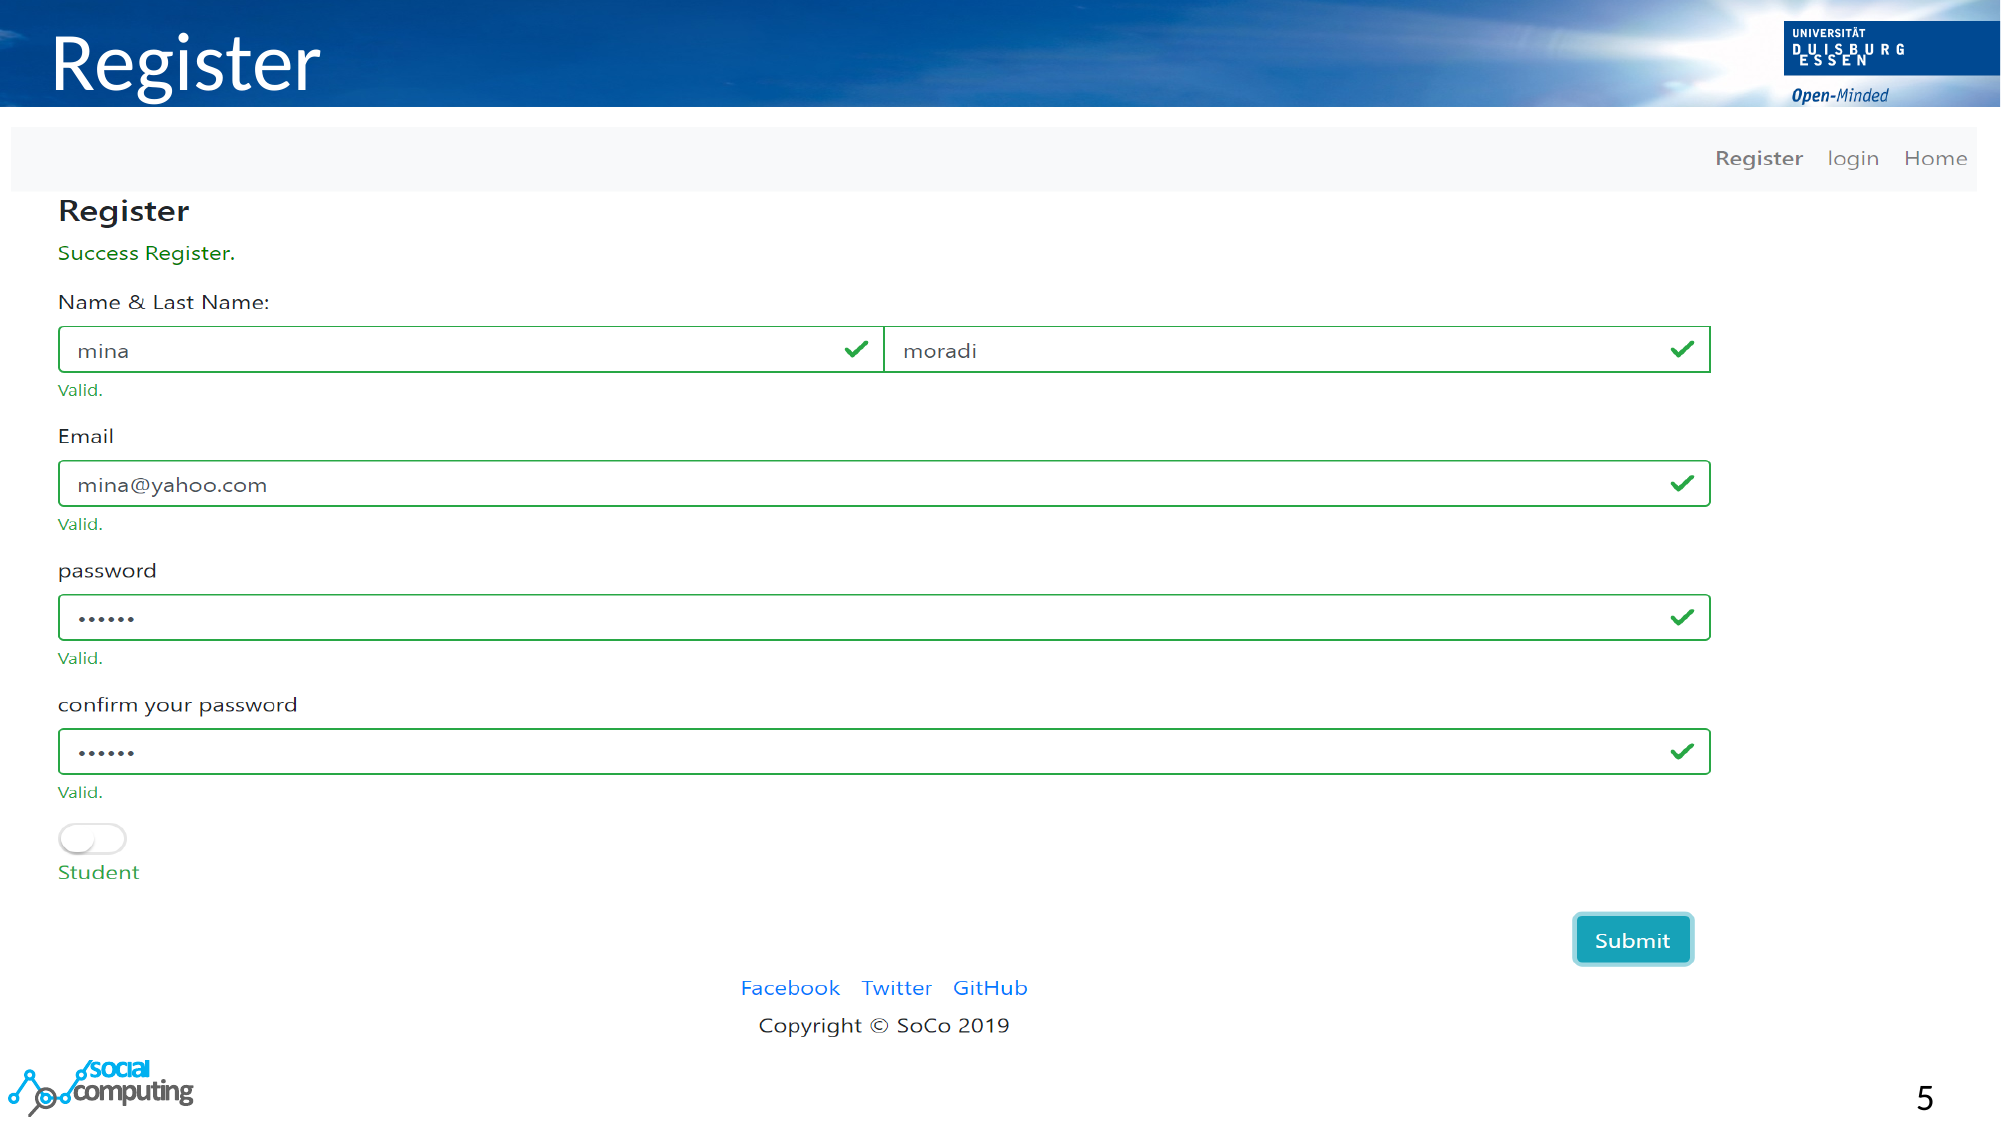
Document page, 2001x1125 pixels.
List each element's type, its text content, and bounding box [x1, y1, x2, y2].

text_box Register [35, 0, 466, 117]
text_box [1908, 1072, 1939, 1118]
picture [11, 127, 1977, 1061]
